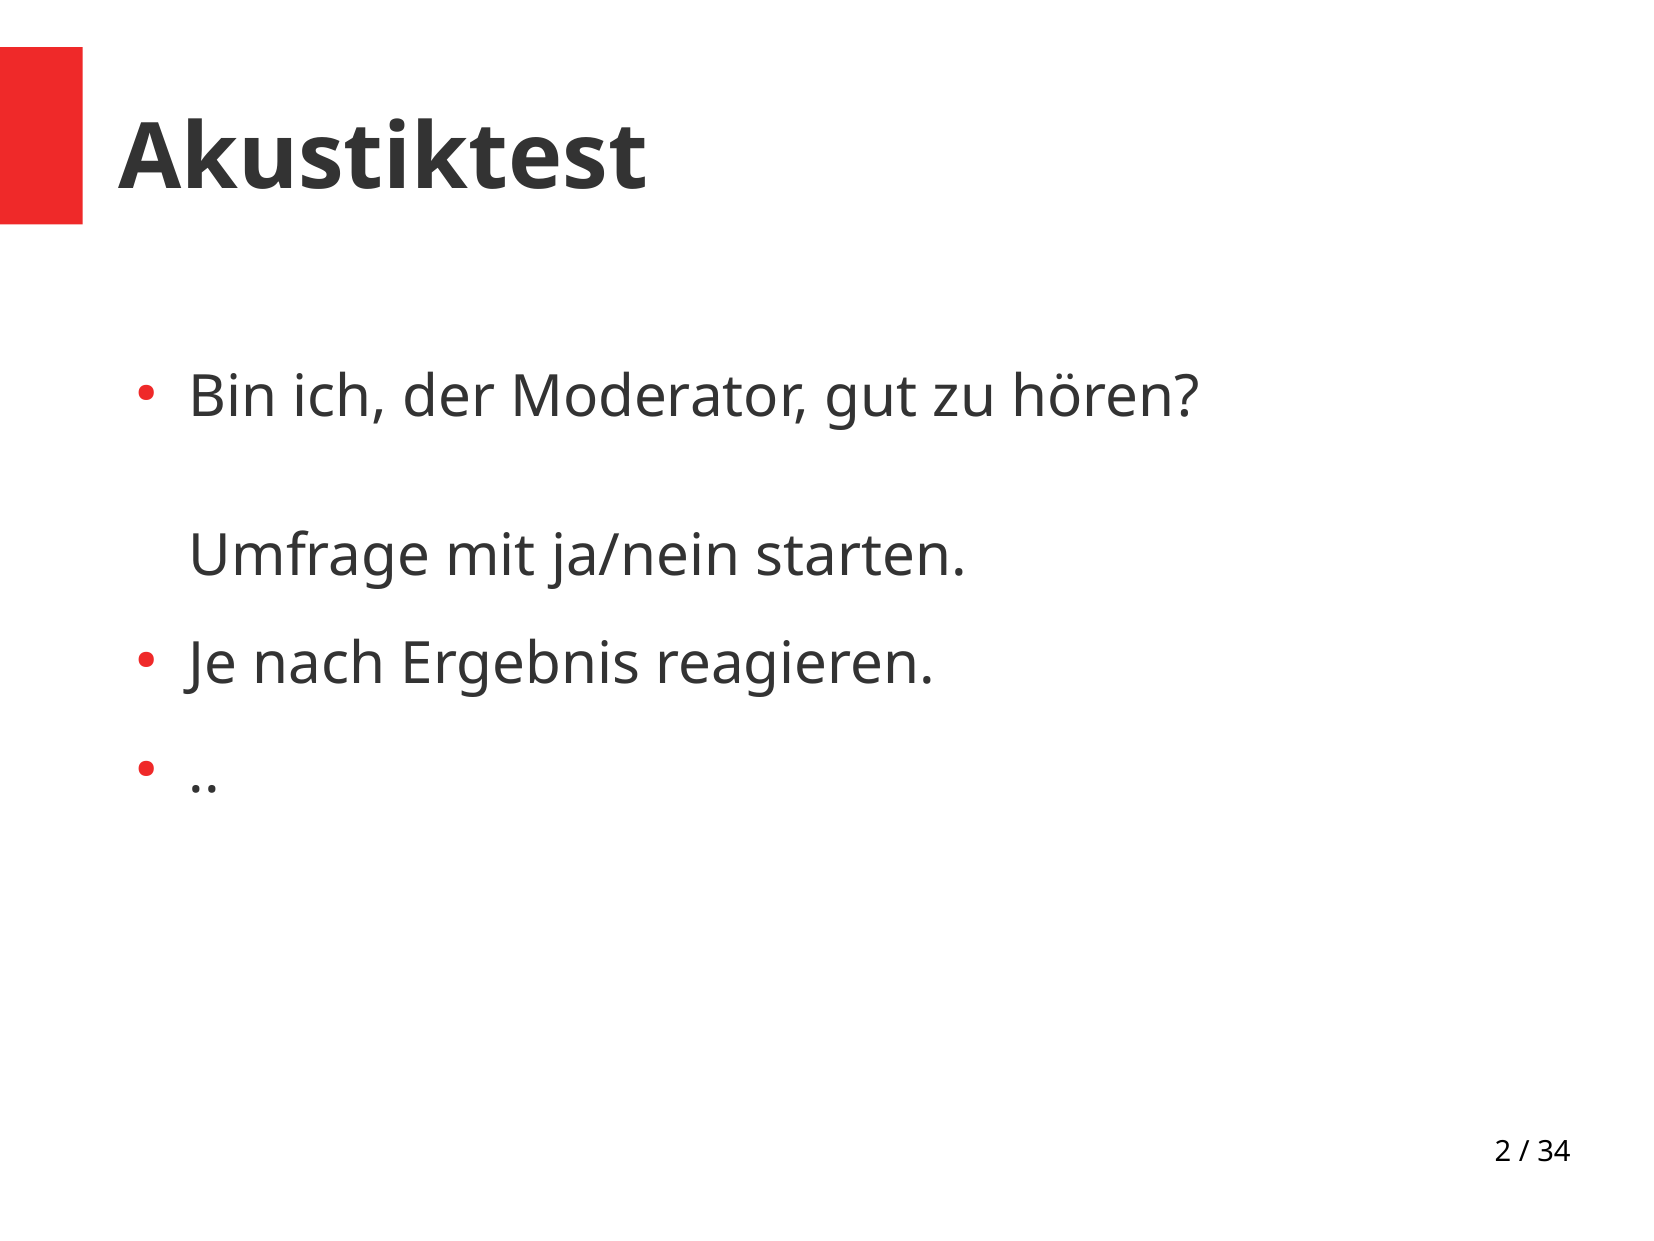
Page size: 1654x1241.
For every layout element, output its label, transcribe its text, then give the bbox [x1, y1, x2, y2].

title Akustiktest [118, 49, 1571, 257]
list Bin ich, der Moderator, gut zu hören? Umfrage mit ja/nein starten. Je nach Ergebnis reagieren. .. [118, 354, 1536, 1074]
